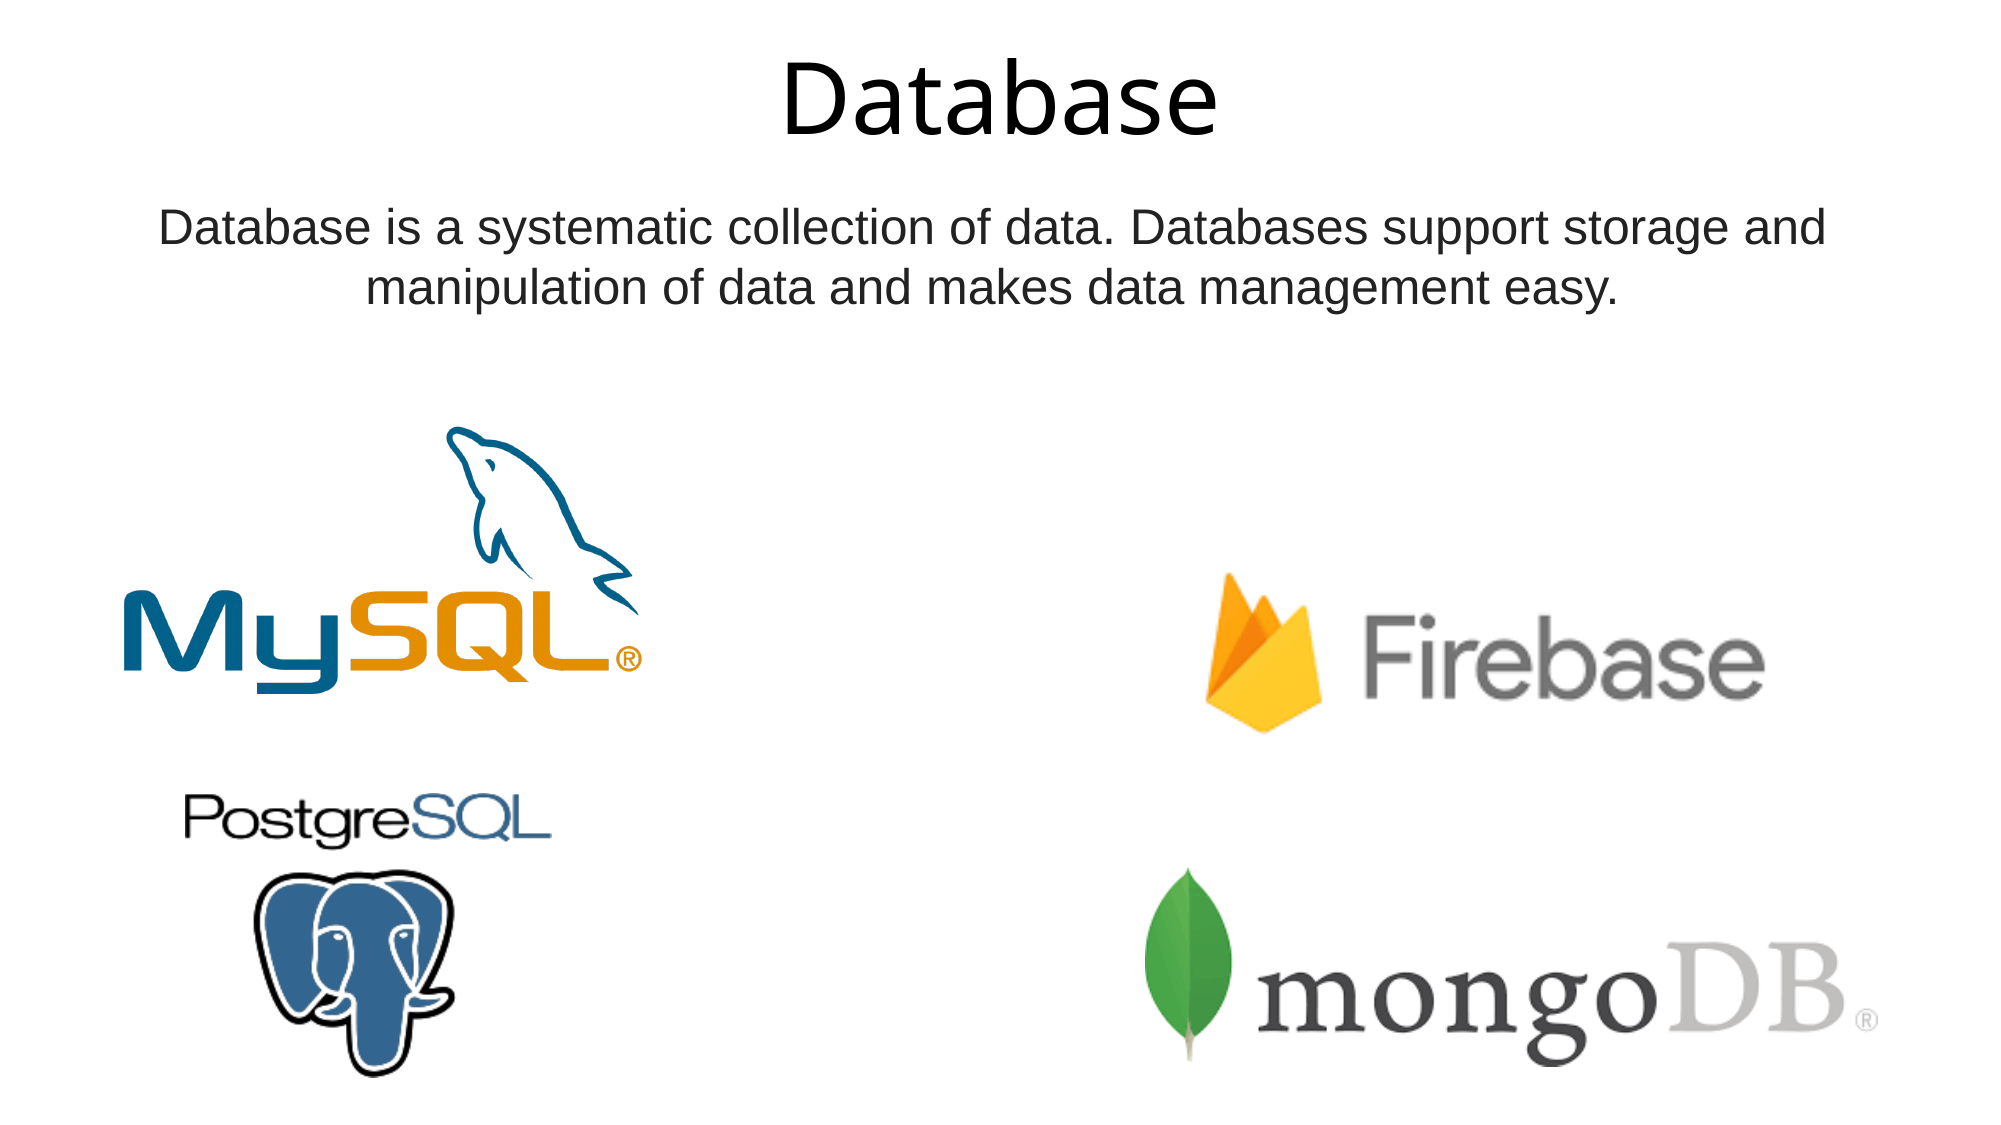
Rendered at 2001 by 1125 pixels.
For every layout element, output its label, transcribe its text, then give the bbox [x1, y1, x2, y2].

picture [1145, 867, 1878, 1067]
picture [185, 793, 552, 1078]
text_box Database [176, 19, 1824, 169]
picture [123, 426, 642, 694]
text_box Database is a systematic collection of data. Databases support storage and manipulation of data and makes data management easy. [0, 179, 2000, 378]
picture [1091, 453, 1881, 858]
